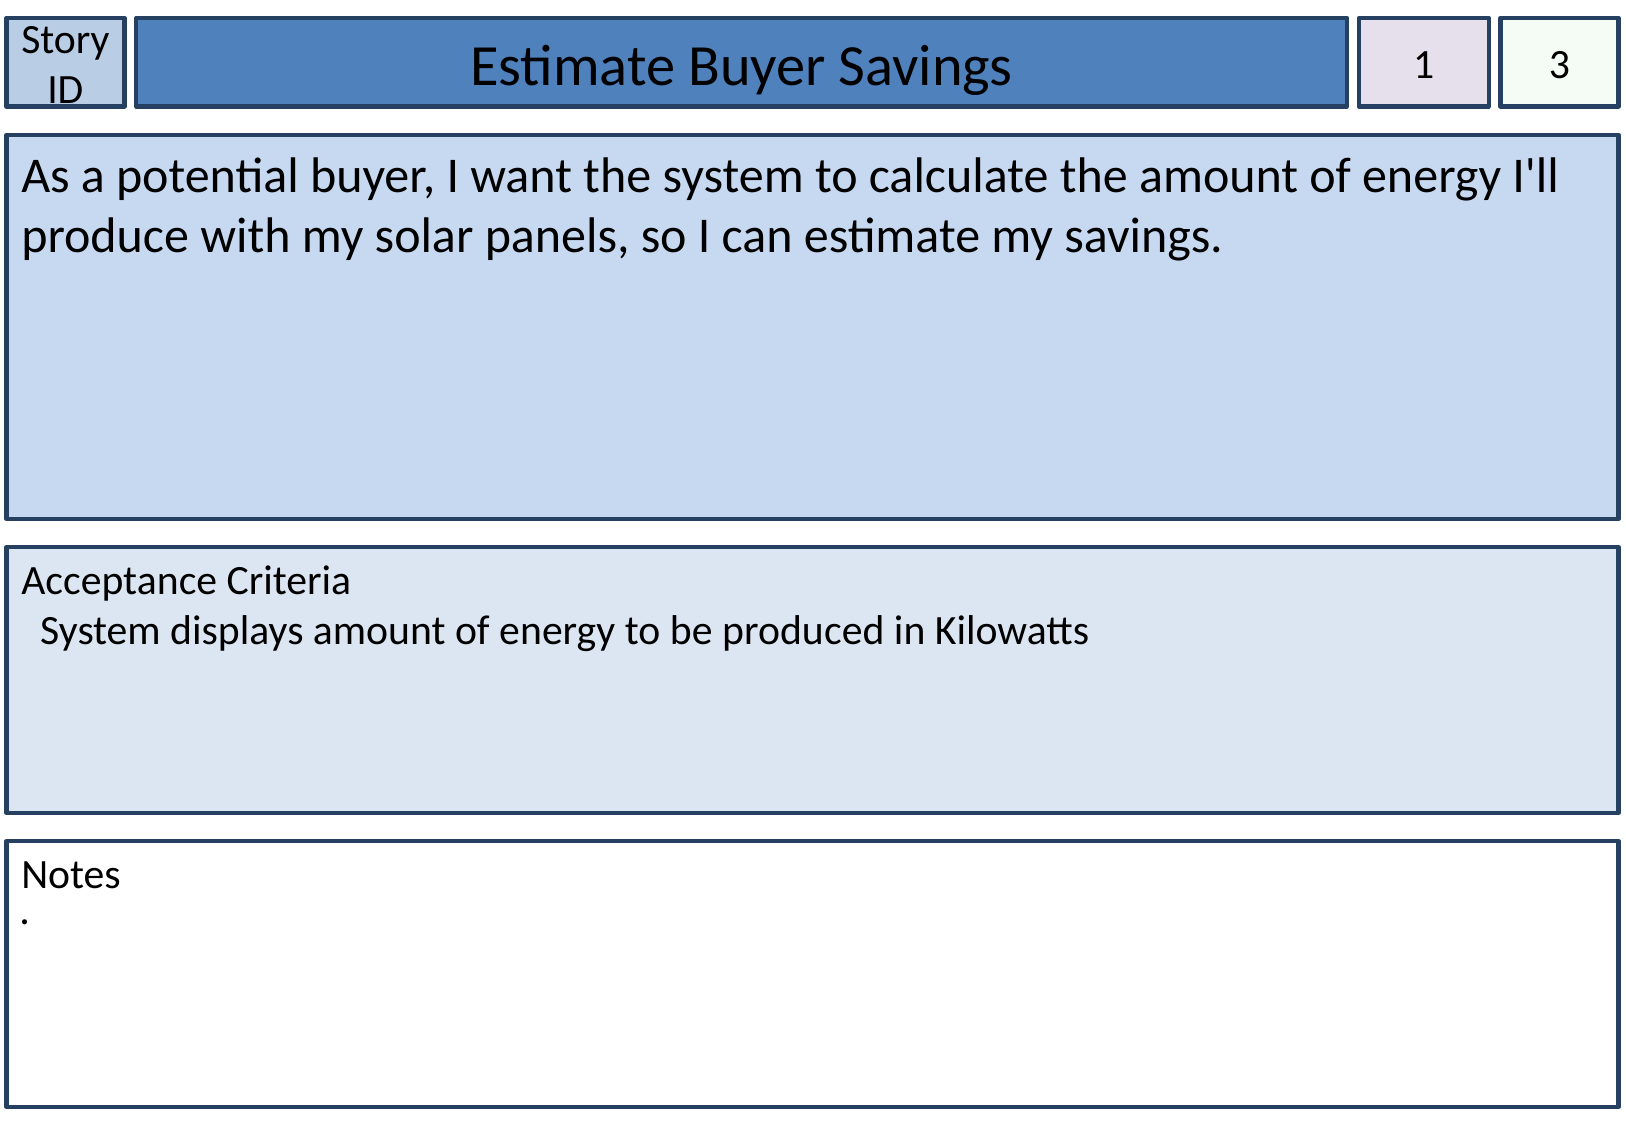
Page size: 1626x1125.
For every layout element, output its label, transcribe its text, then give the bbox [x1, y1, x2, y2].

text_box Estimate Buyer Savings [136, 17, 1347, 107]
text_box Acceptance Criteria System displays amount of energy to be produced in Kilowatts [6, 547, 1619, 813]
text_box As a potential buyer, I want the system to calculate the amount of energy I'll produce with my solar panels, so I can estimate my savings. [6, 134, 1619, 519]
text_box Story ID [6, 17, 125, 107]
text_box 1 [1358, 17, 1489, 107]
text_box Notes [6, 841, 1619, 1107]
text_box 3 [1500, 17, 1619, 107]
